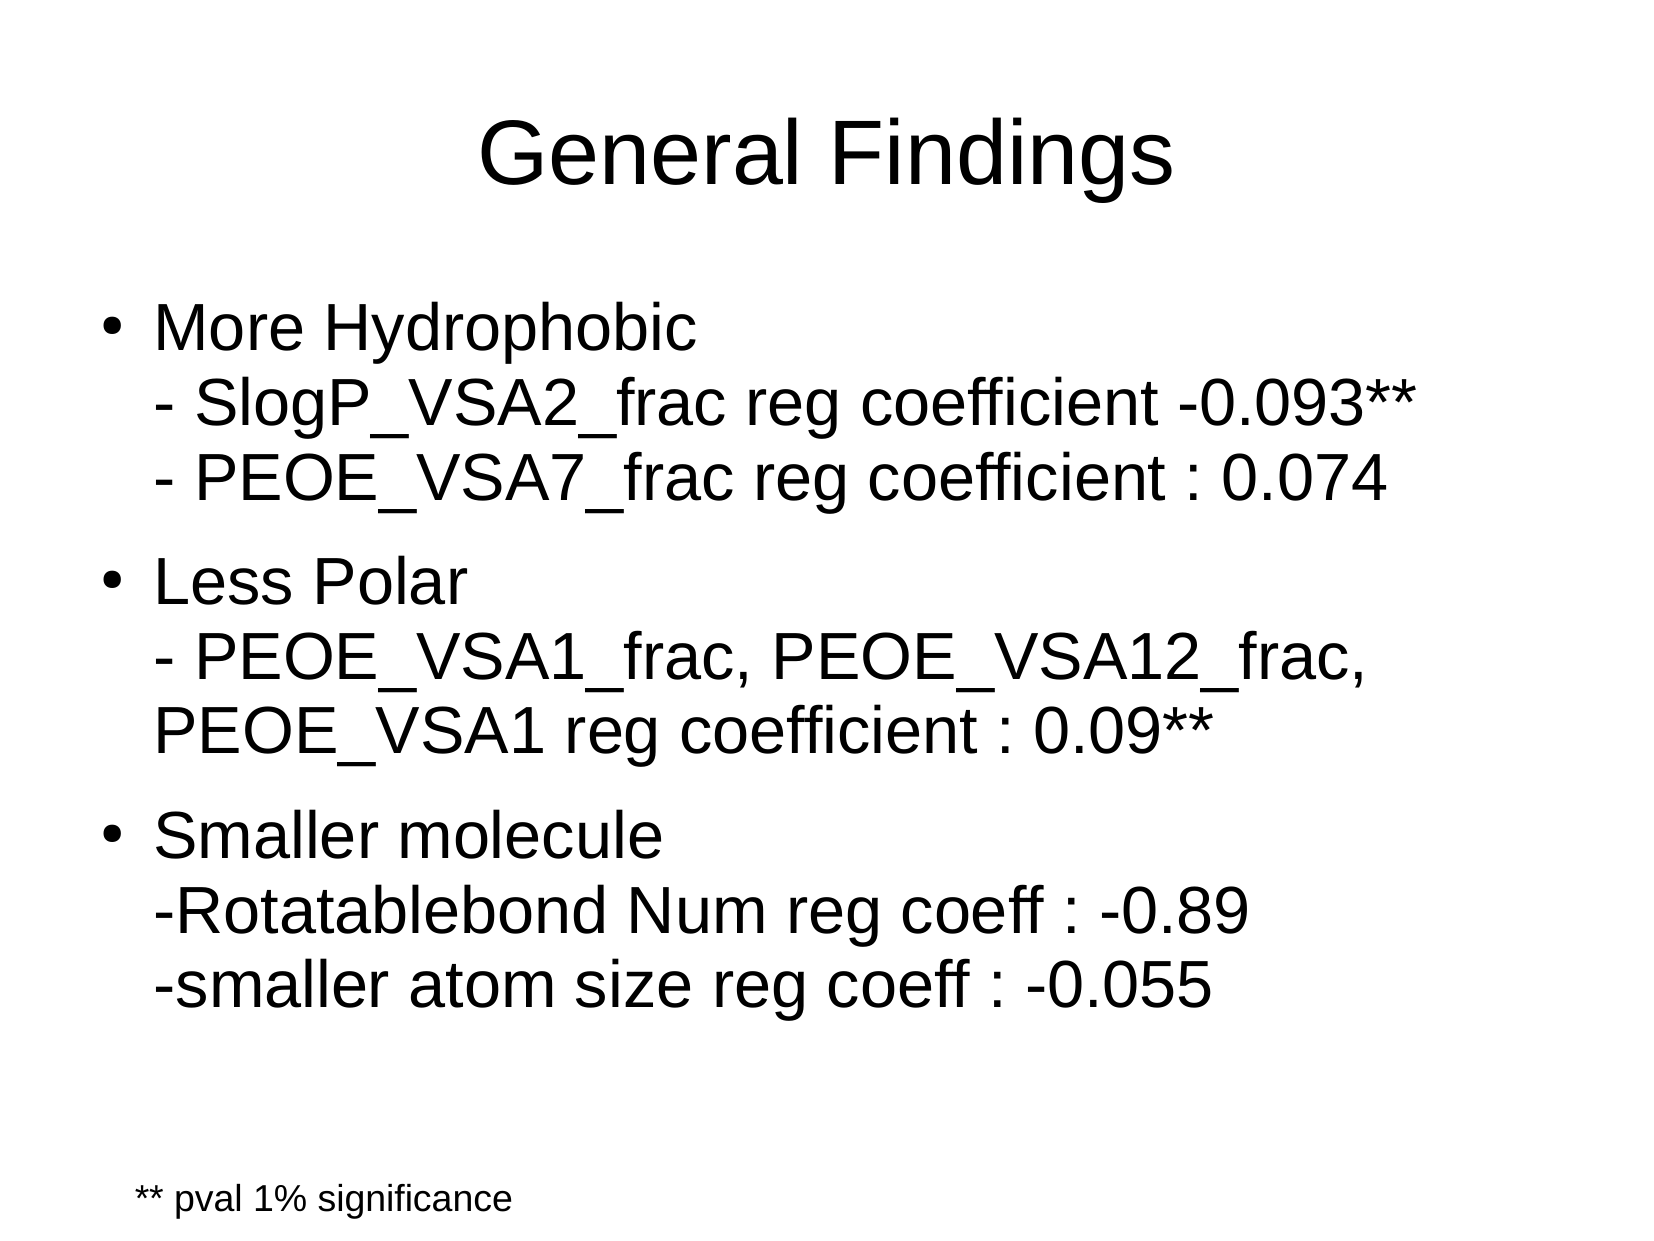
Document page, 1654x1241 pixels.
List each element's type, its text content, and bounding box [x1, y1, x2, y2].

list More Hydrophobic - SlogP_VSA2_frac reg coefficient -0.093** - PEOE_VSA7_frac reg coefficient : 0.074 Less Polar - PEOE_VSA1_frac, PEOE_VSA12_frac, PEOE_VSA1 reg coefficient : 0.09** Smaller molecule -Rotatablebond Num reg coeff : -0.89 -smaller atom size reg coeff : -0.055 [82, 290, 1571, 1111]
text_box ** pval 1% significance [120, 1170, 601, 1241]
title General Findings [82, 49, 1571, 257]
